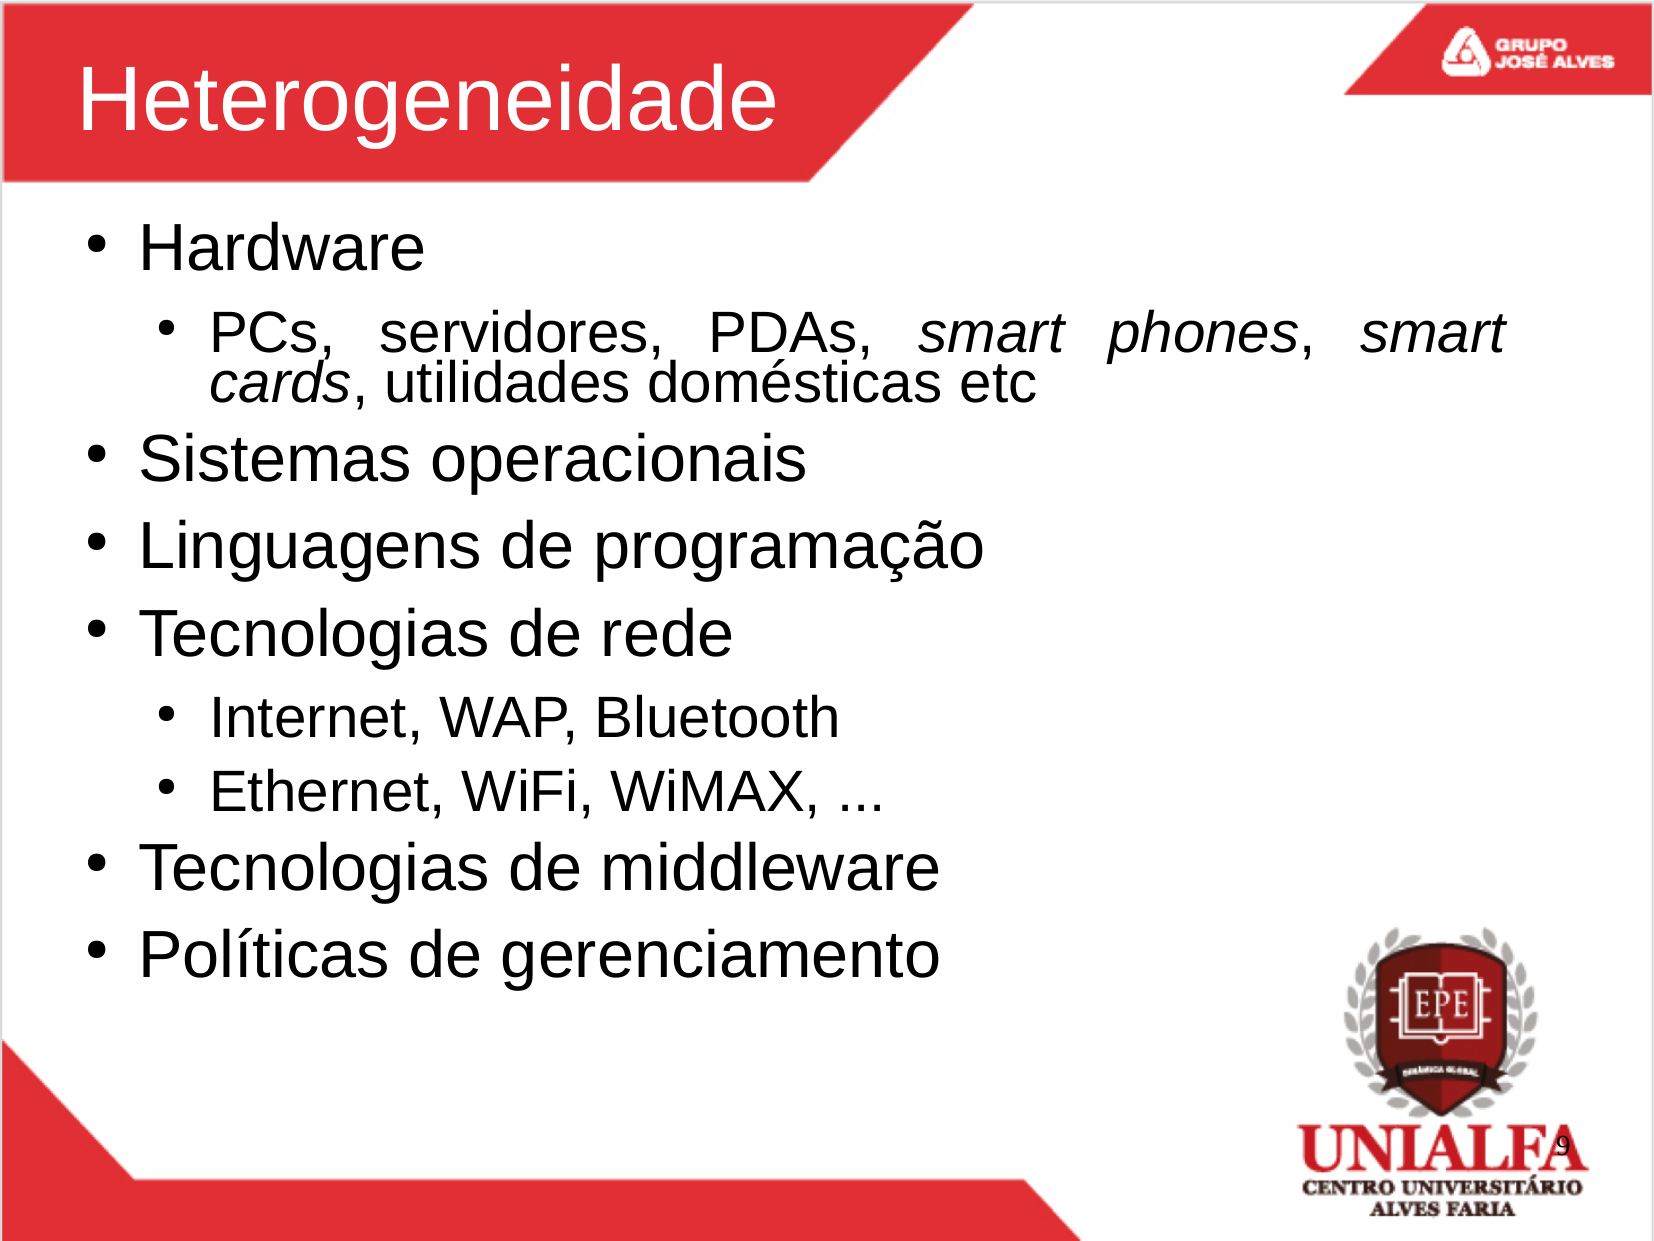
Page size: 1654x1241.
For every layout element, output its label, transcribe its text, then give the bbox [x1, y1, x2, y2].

list Hardware PCs, servidores, PDAs, smart phones, smart cards, utilidades domésticas etc Sistemas operacionais Linguagens de programação Tecnologias de rede Internet, WAP, Bluetooth Ethernet, WiFi, WiMAX, ... Tecnologias de middleware Políticas de gerenciamento [67, 224, 1507, 1044]
title Heterogeneidade [16, 0, 841, 206]
picture [0, 0, 1654, 1241]
